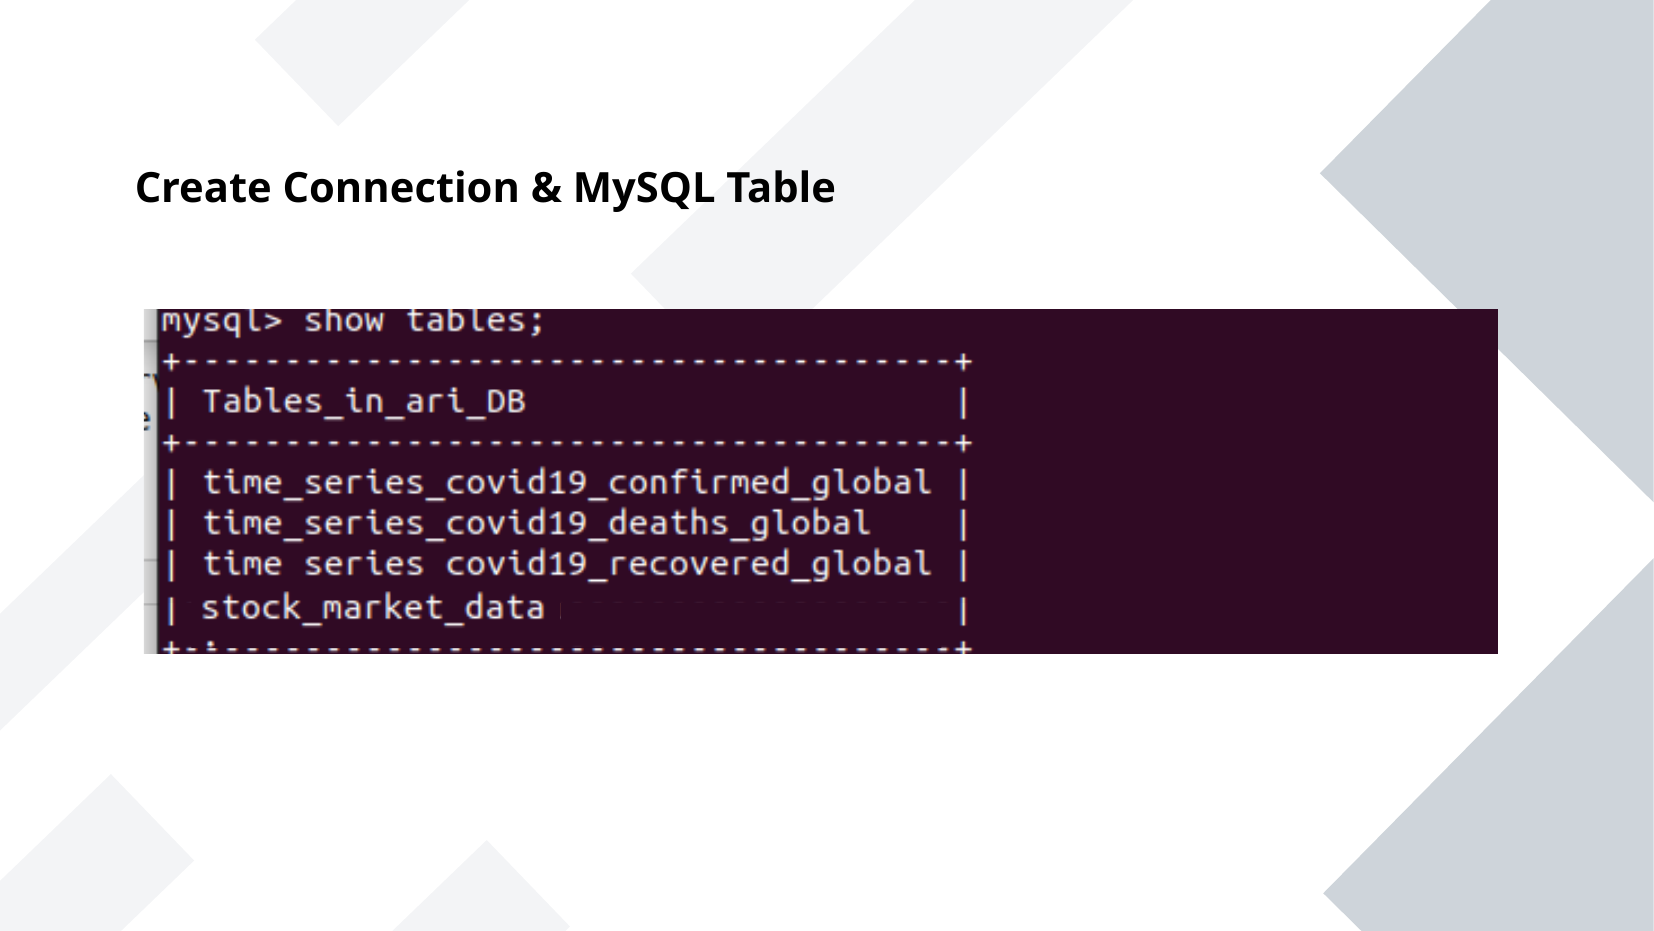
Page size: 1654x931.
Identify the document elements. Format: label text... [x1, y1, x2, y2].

picture [143, 309, 1498, 654]
text_box Create Connection & MySQL Table [120, 150, 1163, 272]
